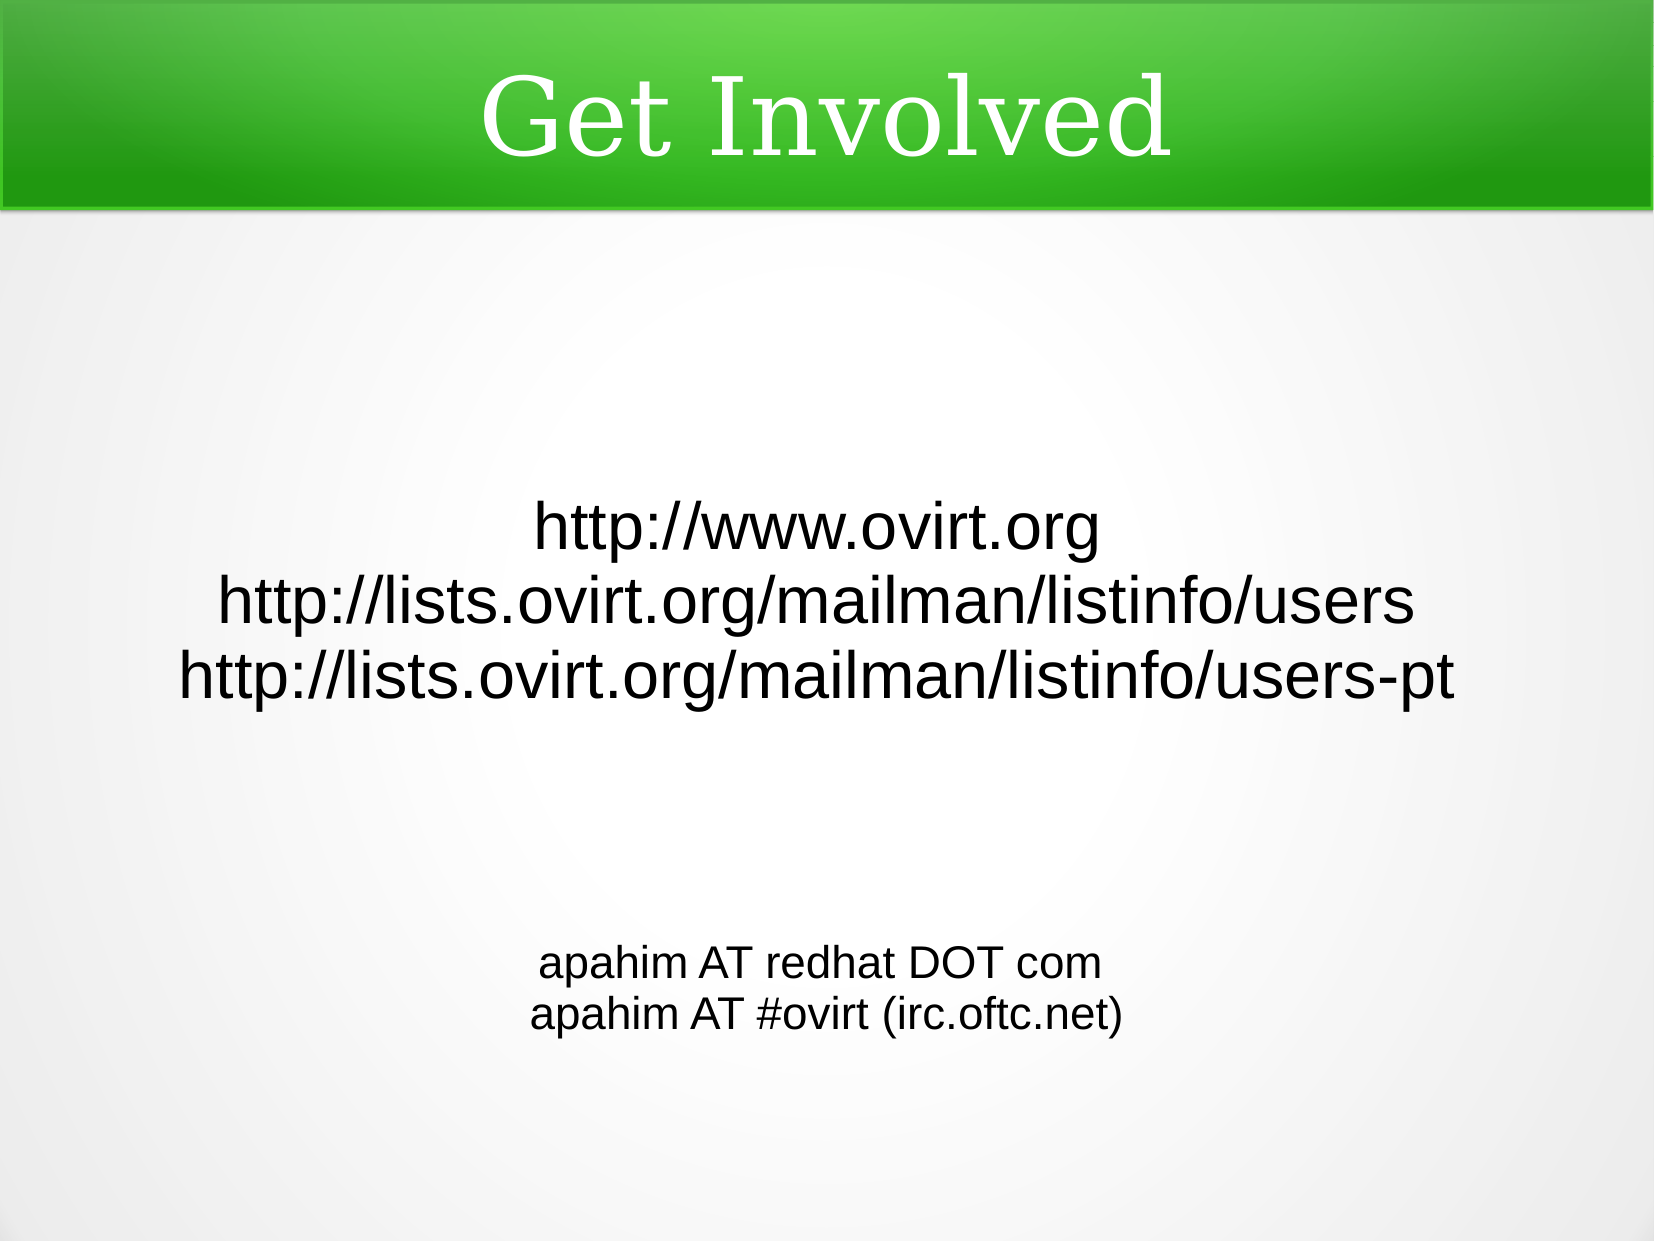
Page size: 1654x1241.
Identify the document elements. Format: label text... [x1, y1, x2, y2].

title Get Involved [82, 47, 1571, 189]
text_box http:/ /www.ovirt.org http://lists.ovirt.org/mailman/listinfo/users http://lists.ovirt.org/mailman/listinfo/users-pt apahim AT redhat DOT com apahim AT #ovirt (irc.oftc.net) [82, 488, 1571, 1040]
